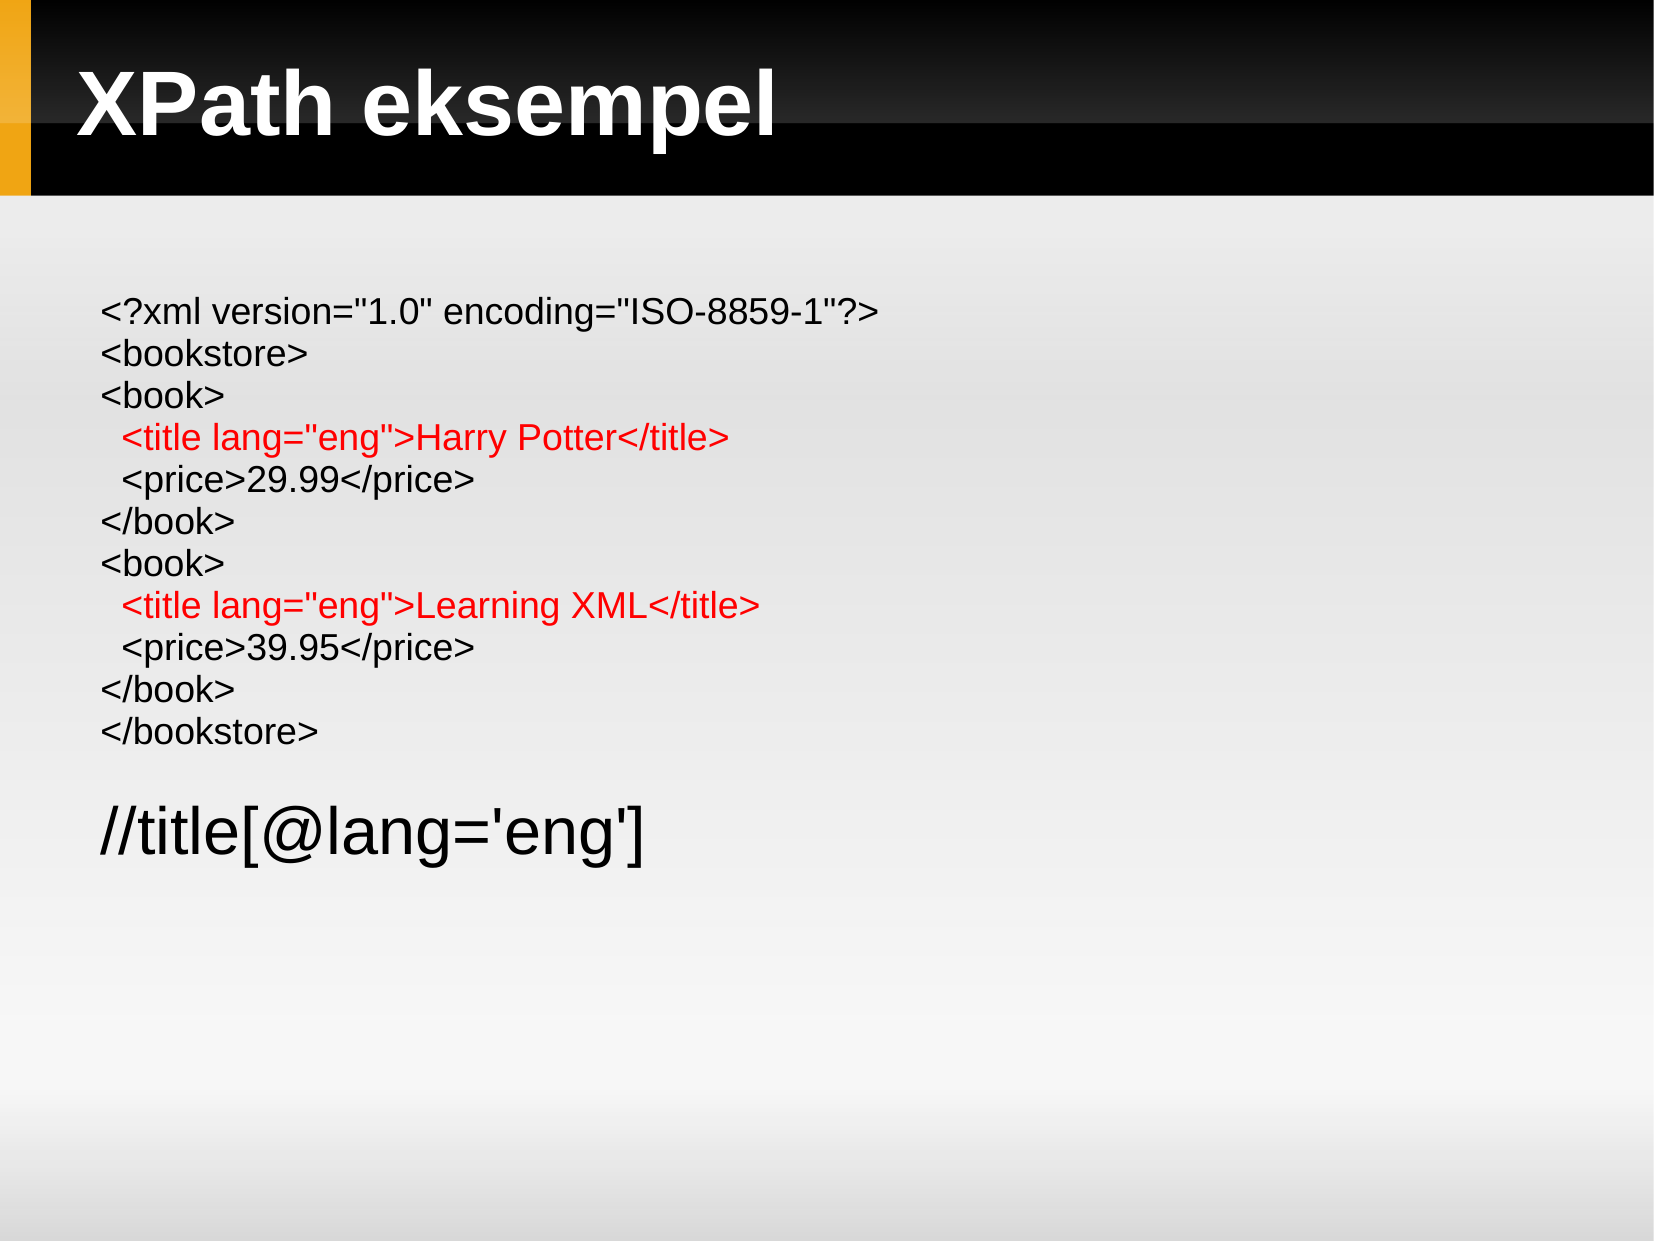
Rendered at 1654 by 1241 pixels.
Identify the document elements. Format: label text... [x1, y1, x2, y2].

picture [0, 0, 1654, 1241]
list <?xml version="1.0" encoding="ISO-8859-1"?> <bookstore> <book> <title lang="eng">Harry Potter</title> <price>29.99</price> </book> <book> <title lang="eng">Learning XML</title> <price>39.95</price> </book> </bookstore> //title[@lang='eng'] [82, 290, 1571, 1094]
title XPath eksempel [76, 7, 1565, 200]
